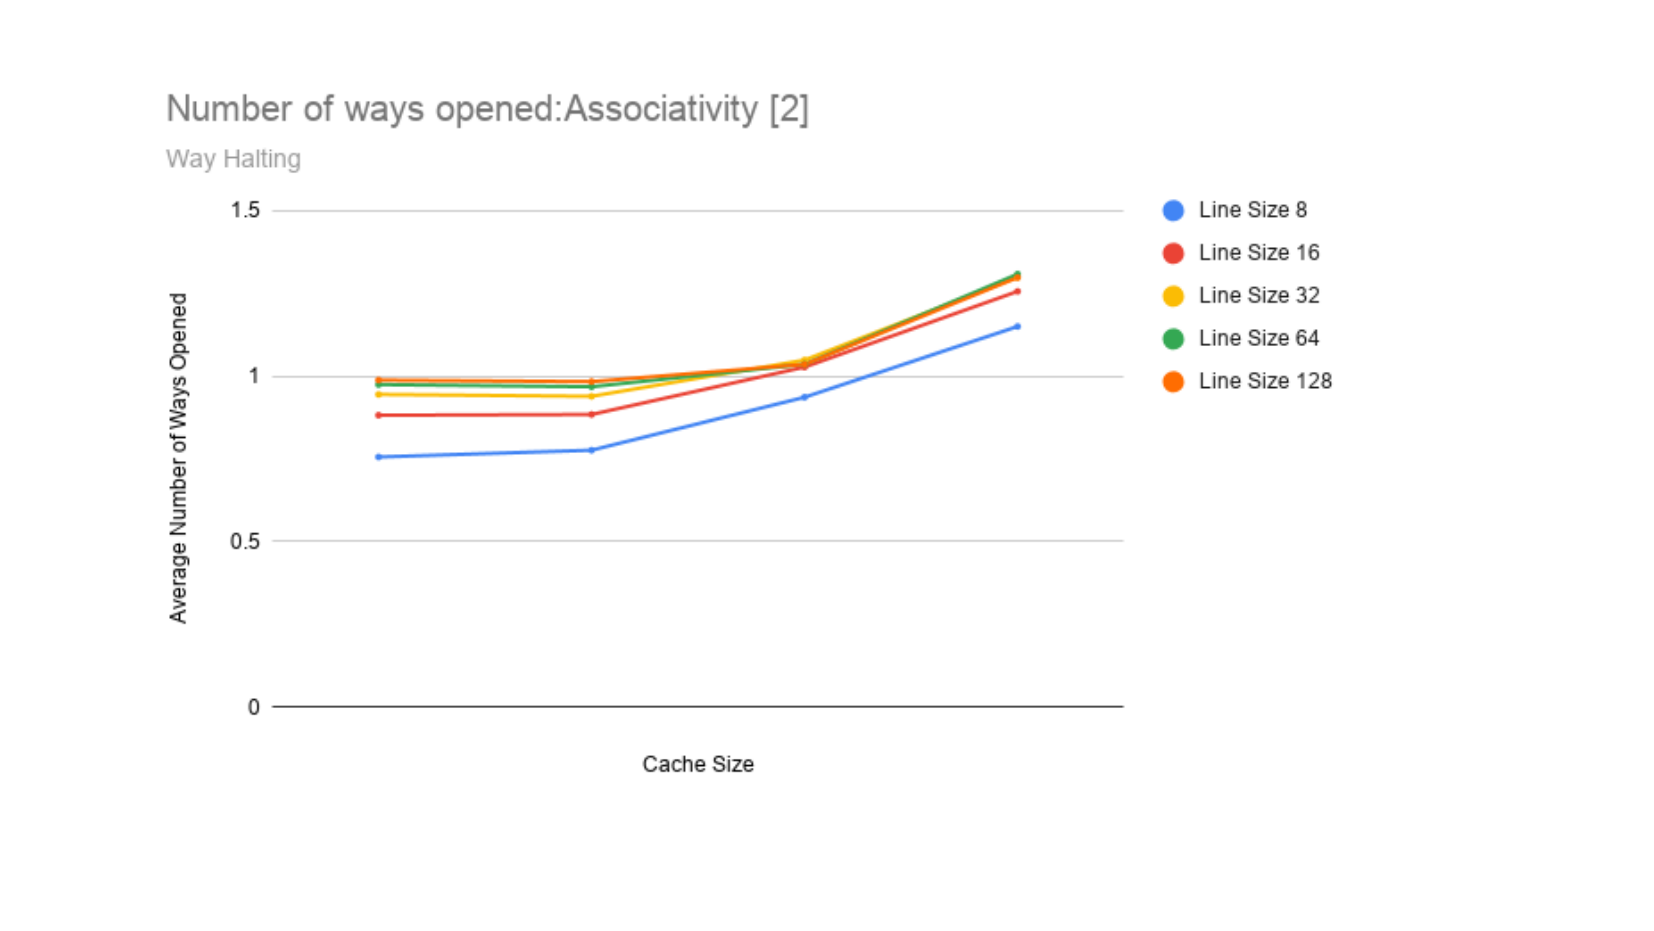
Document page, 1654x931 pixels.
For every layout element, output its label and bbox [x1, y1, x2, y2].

picture [129, 50, 1371, 815]
